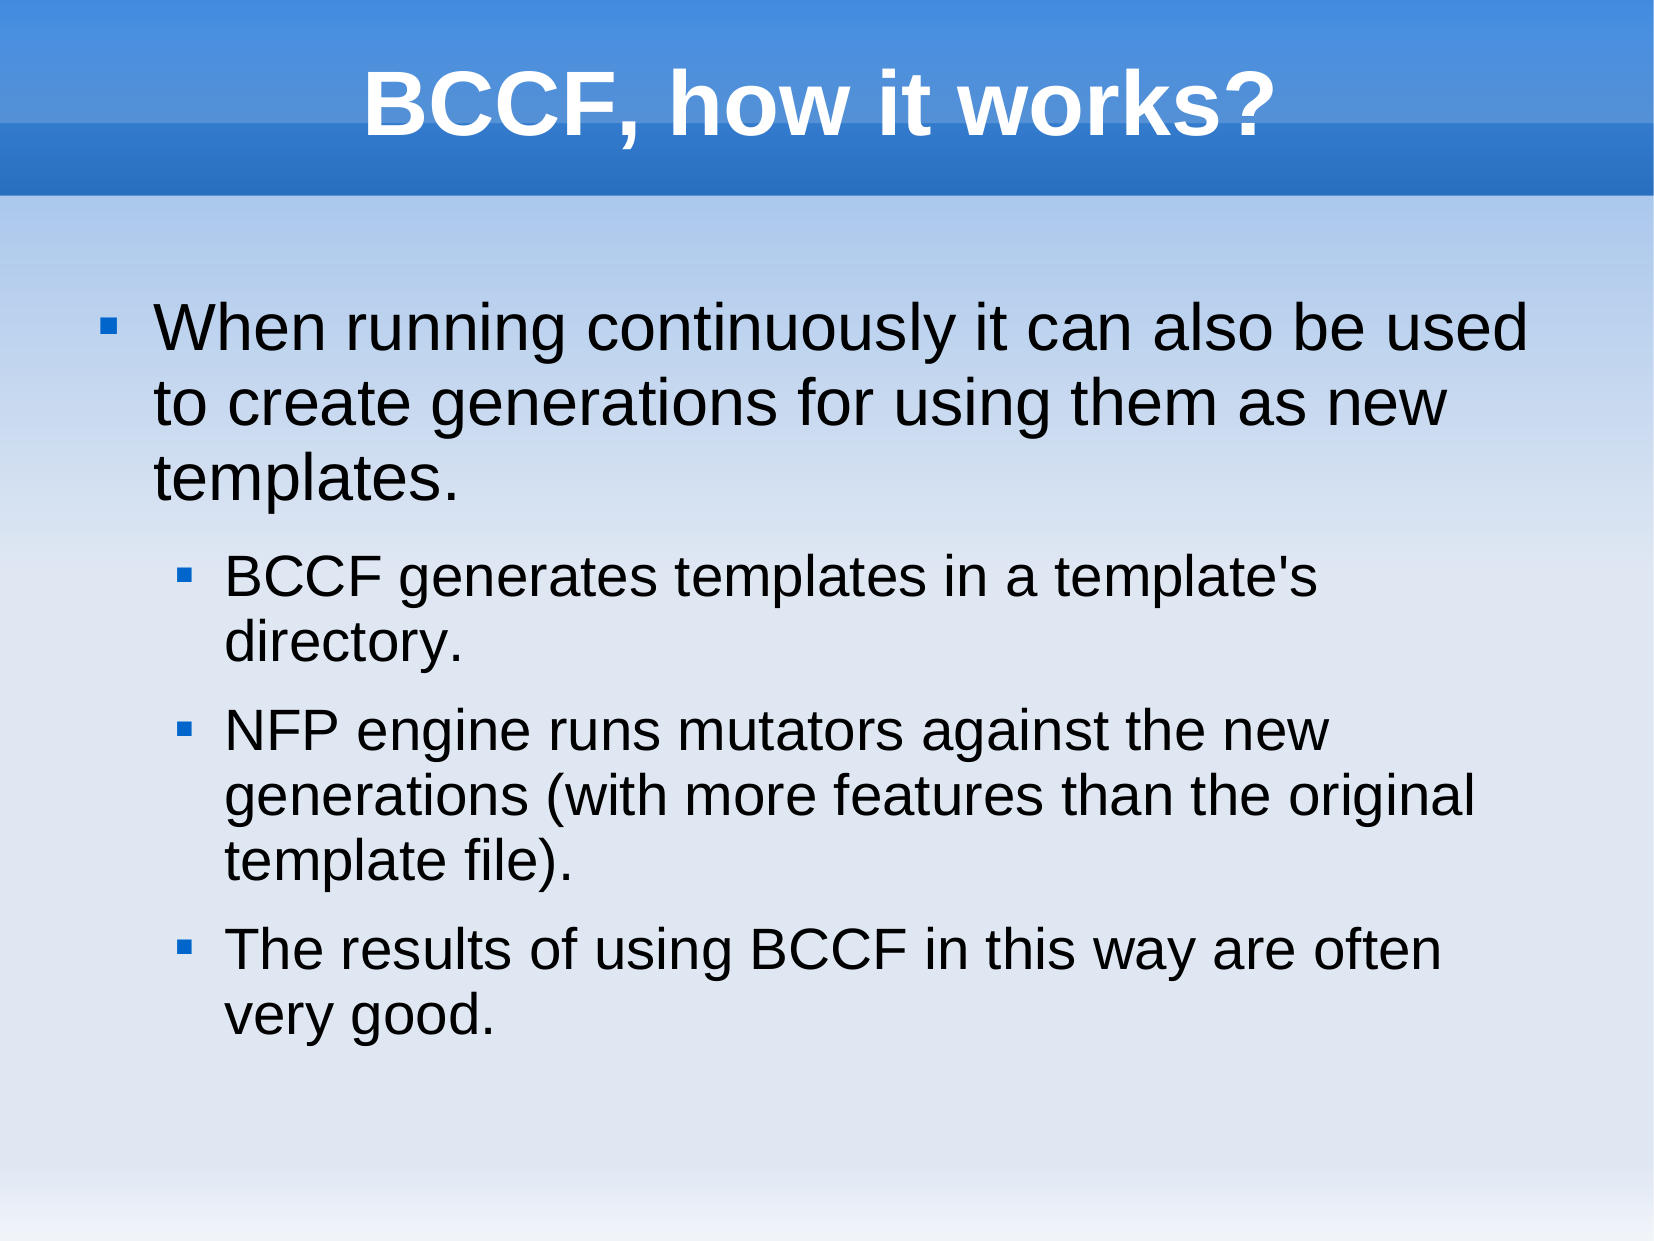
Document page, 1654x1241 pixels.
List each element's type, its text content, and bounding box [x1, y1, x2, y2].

picture [0, 0, 1654, 1241]
title BCCF, how it works? [76, 0, 1565, 208]
list When running continuously it can also be used to create generations for using them as new templates. BCCF generates templates in a template's directory. NFP engine runs mutators against the new generations (with more features than the original template file). The results of using BCCF in this way are often very good. [82, 290, 1571, 1109]
